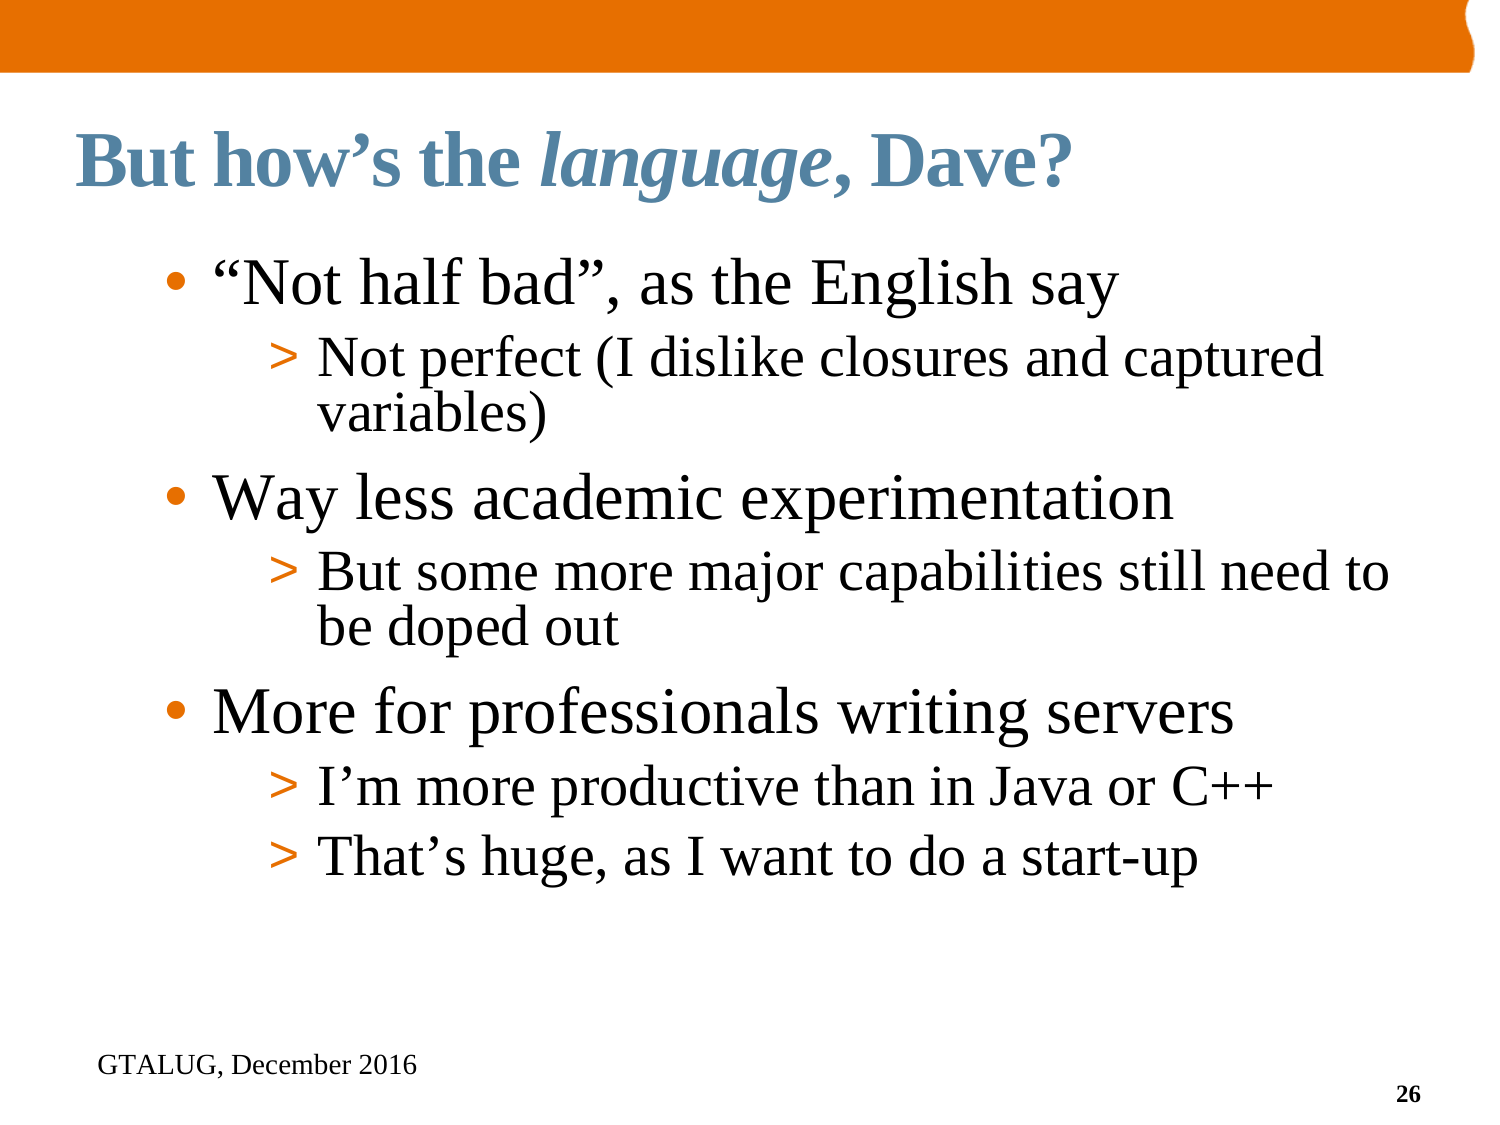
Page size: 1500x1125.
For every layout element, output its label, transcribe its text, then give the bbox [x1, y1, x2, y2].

picture [0, 0, 1500, 75]
list “Not half bad”, as the English say Not perfect (I dislike closures and captured variables) Way less academic experimentation But some more major capabilities still need to be doped out More for professionals writing servers I’m more productive than in Java or C++ That’s huge, as I want to do a start-up [70, 254, 1408, 1014]
title But how’s the language, Dave? [75, 122, 1438, 228]
